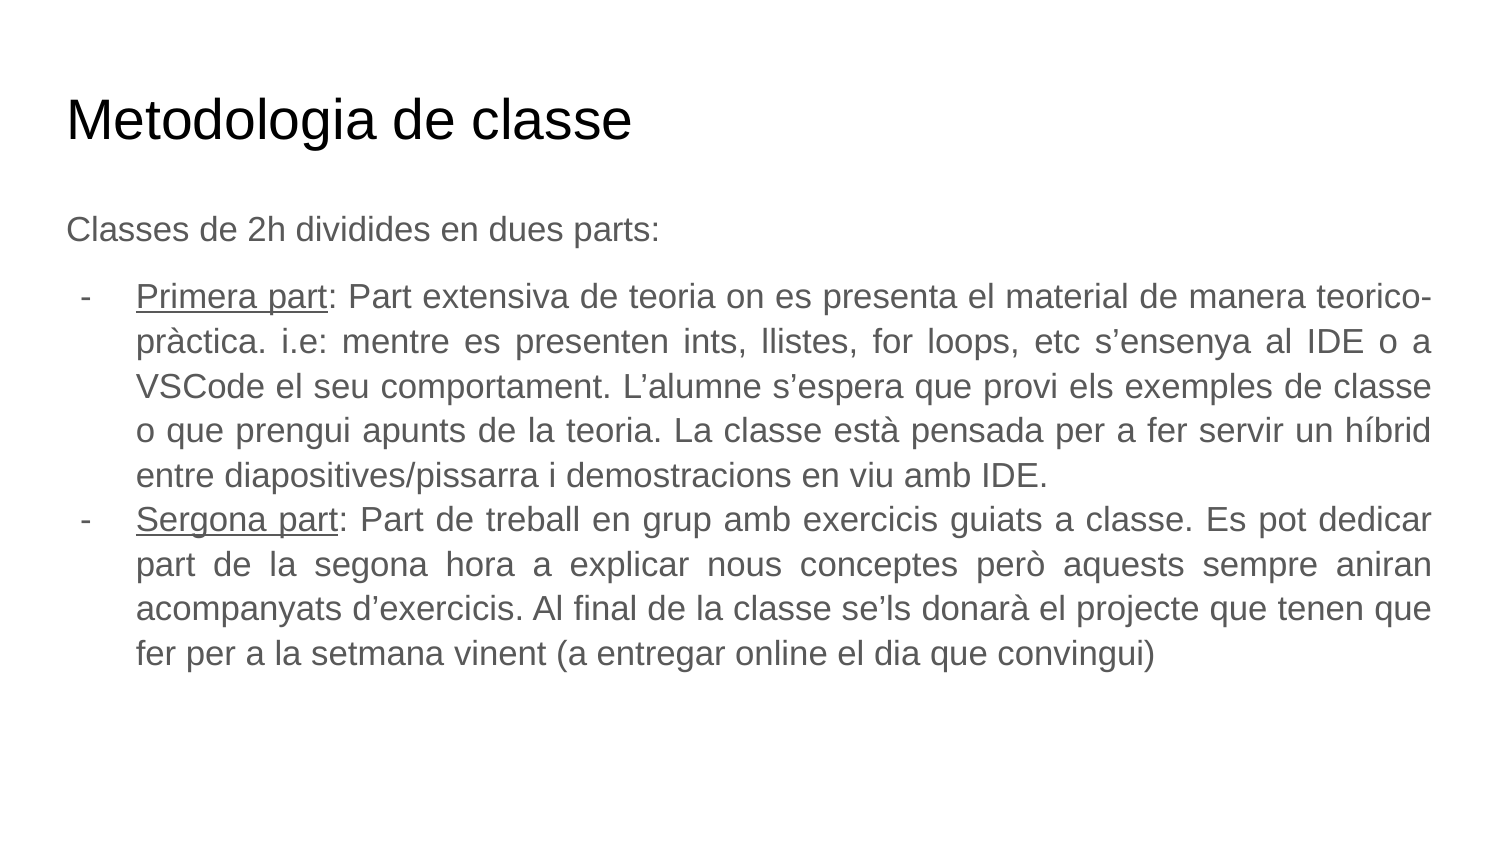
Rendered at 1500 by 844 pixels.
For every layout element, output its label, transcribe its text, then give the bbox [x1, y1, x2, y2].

title Metodologia de classe [51, 72, 1449, 167]
list Classes de 2h dividides en dues parts: Primera part: Part extensiva de teoria on es presenta el material de manera teorico-pràctica. i.e: mentre es presenten ints, llistes, for loops, etc s’ensenya al IDE o a VSCode el seu comportament. L’alumne s’espera que provi els exemples de classe o que prengui apunts de la teoria. La classe està pensada per a fer servir un híbrid entre diapositives/pissarra i demostracions en viu amb IDE. Sergona part: Part de treball en grup amb exercicis guiats a classe. Es pot dedicar part de la segona hora a explicar nous conceptes però aquests sempre aniran acompanyats d’exercicis. Al final de la classe se’ls donarà el projecte que tenen que fer per a la setmana vinent (a entregar online el dia que convingui) [51, 189, 1449, 750]
